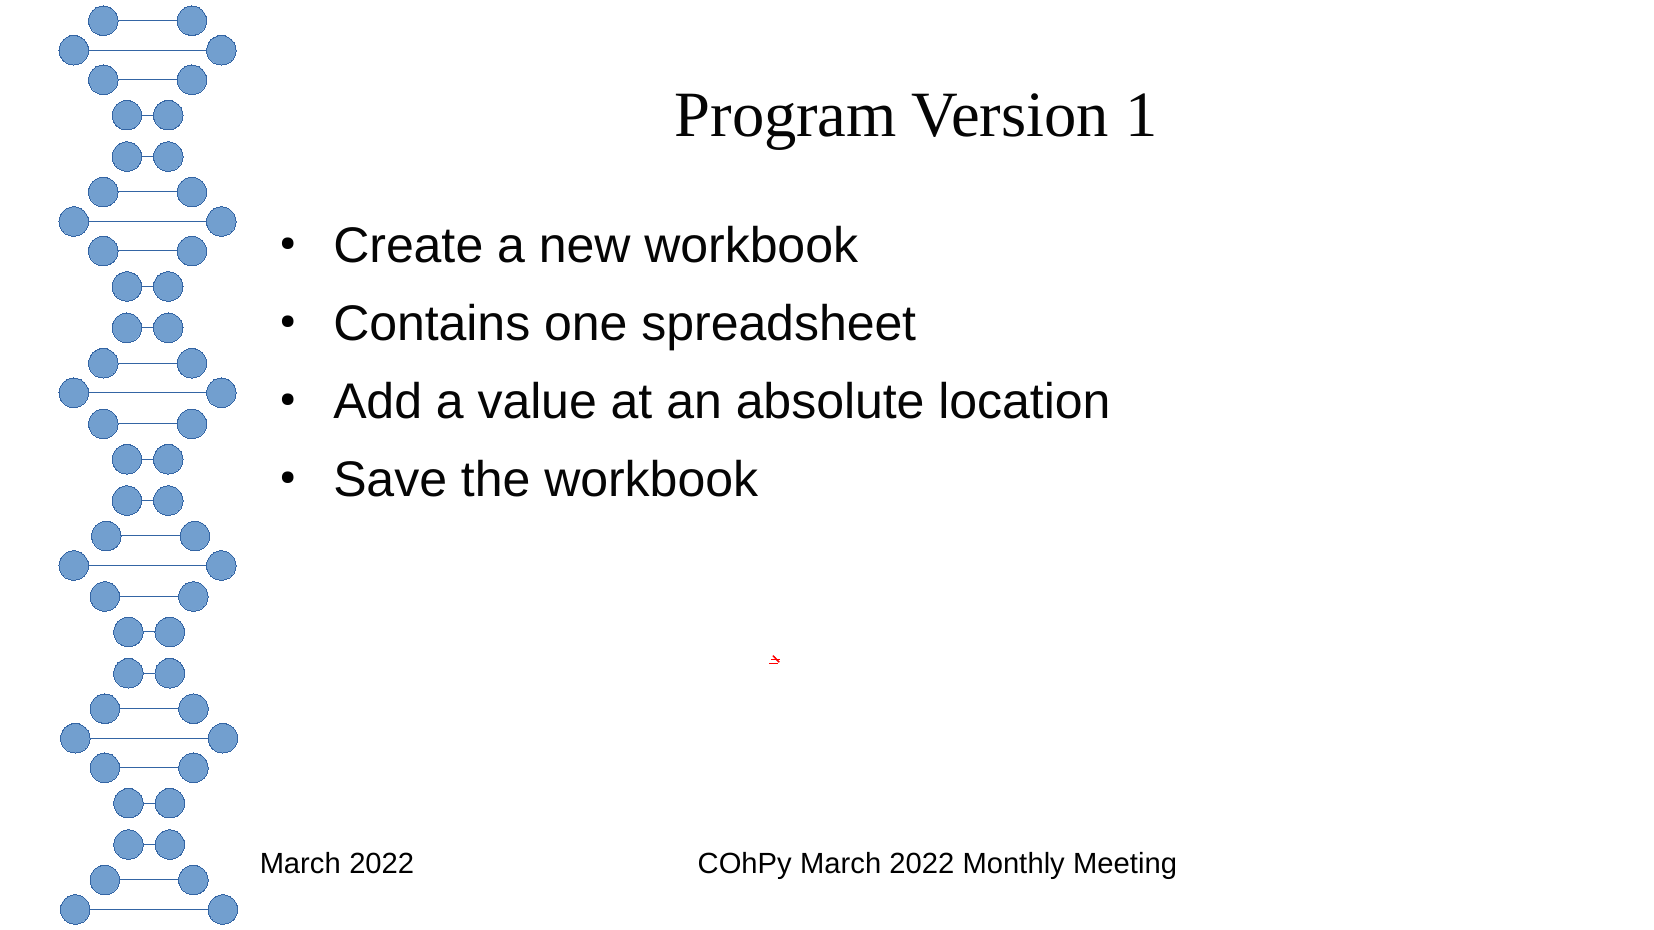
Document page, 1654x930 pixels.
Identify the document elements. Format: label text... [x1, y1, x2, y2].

list Create a new workbook Contains one spreadsheet Add a value at an absolute location Save the workbook [262, 217, 1571, 757]
title Program Version 1 [262, 37, 1571, 193]
